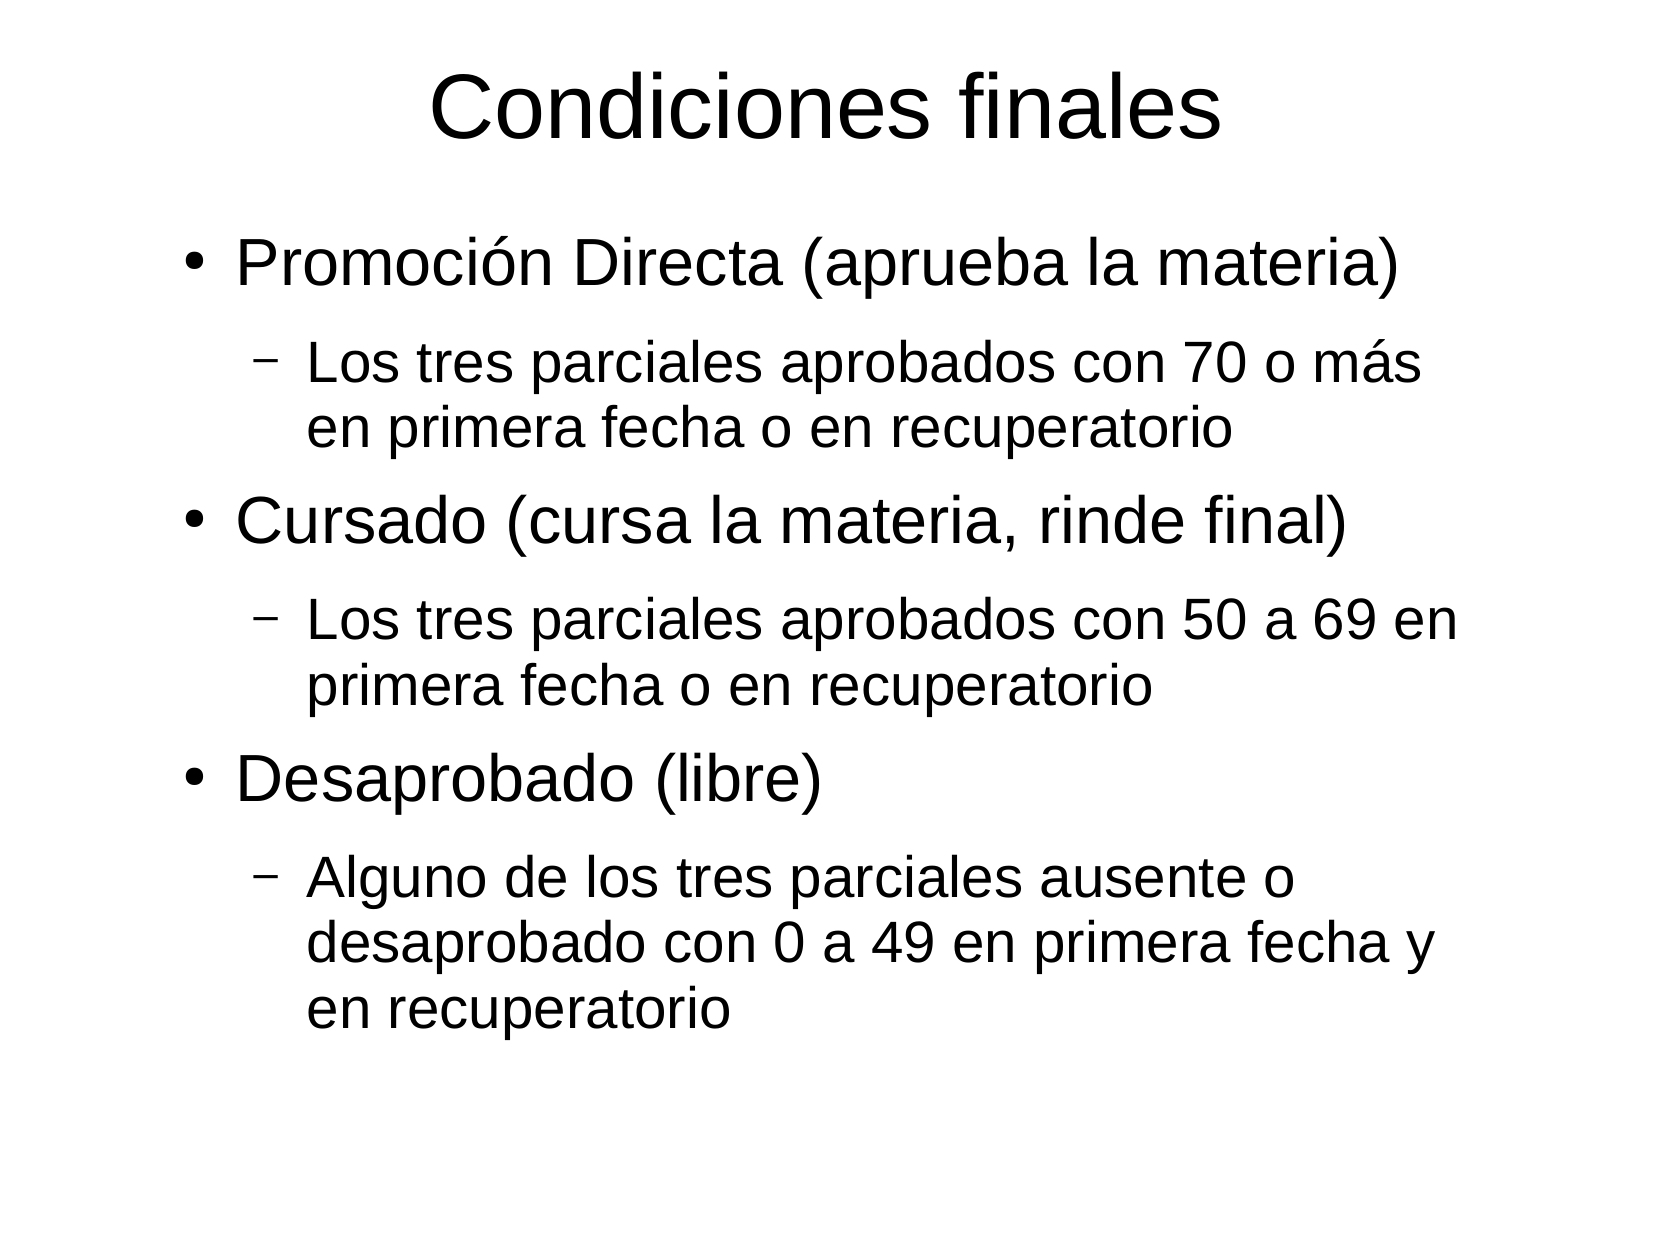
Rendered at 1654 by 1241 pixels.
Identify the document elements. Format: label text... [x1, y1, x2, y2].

list Promoción Directa (aprueba la materia) Los tres parciales aprobados con 70 o más en primera fecha o en recuperatorio Cursado (cursa la materia, rinde final) Los tres parciales aprobados con 50 a 69 en primera fecha o en recuperatorio Desaprobado (libre) Alguno de los tres parciales ausente o desaprobado con 0 a 49 en primera fecha y en recuperatorio [164, 225, 1500, 1051]
title Condiciones finales [82, 49, 1571, 166]
